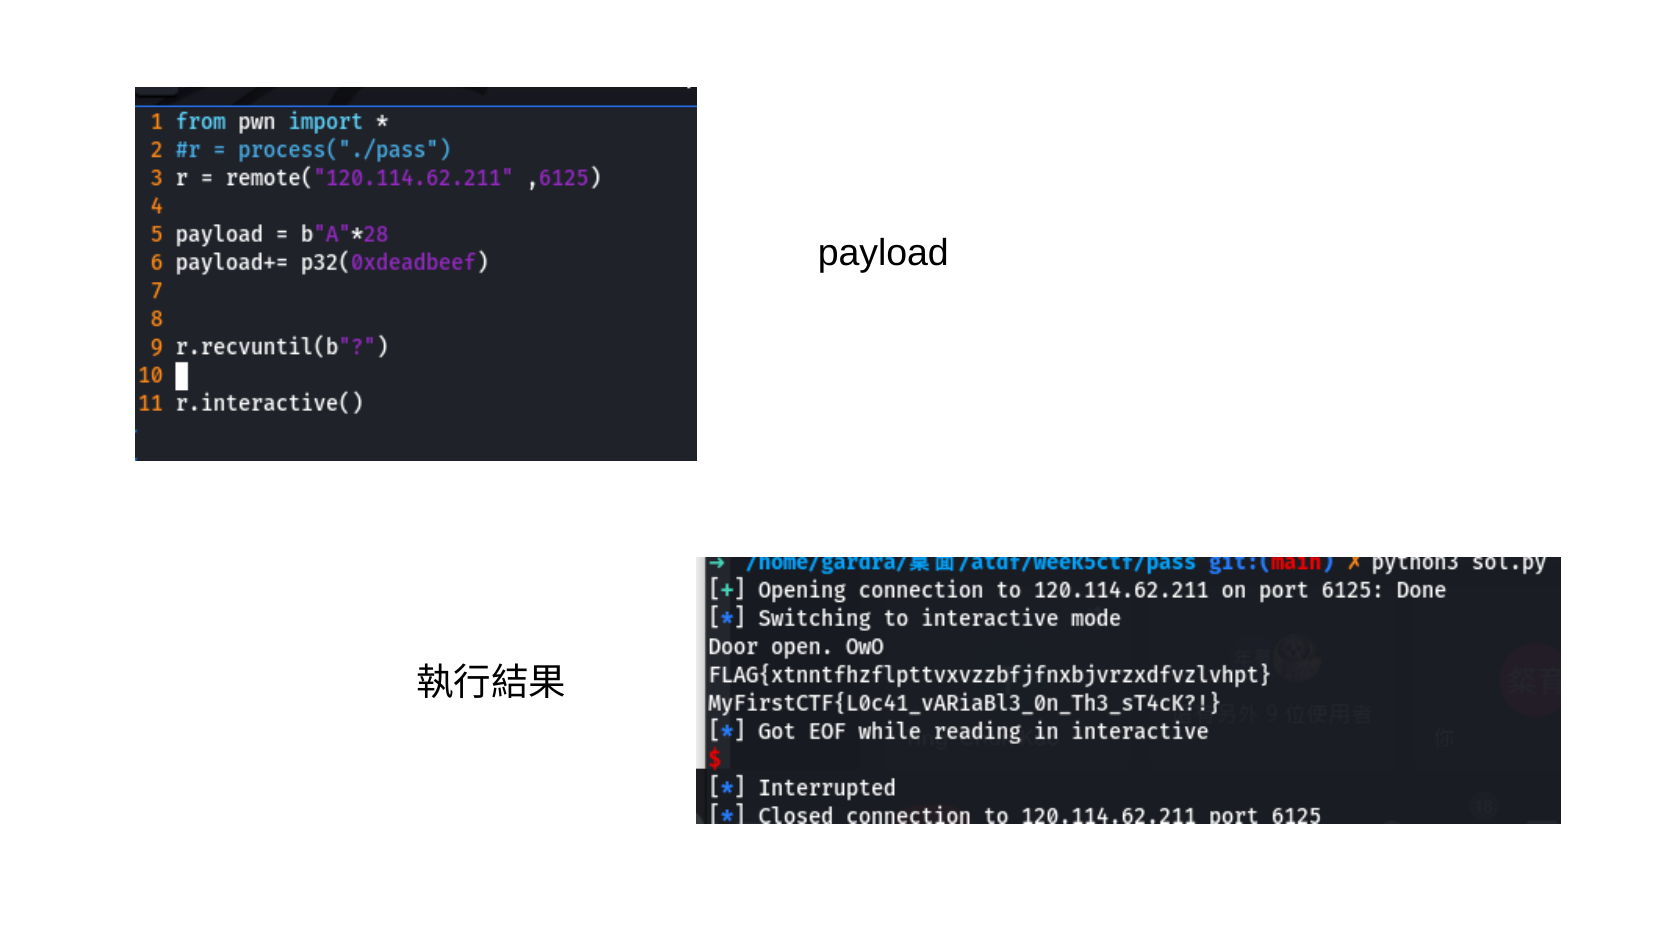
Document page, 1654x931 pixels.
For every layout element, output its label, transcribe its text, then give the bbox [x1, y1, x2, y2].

text_box payload [803, 224, 1205, 282]
text_box 執行結果 [401, 644, 626, 709]
picture [696, 557, 1561, 824]
picture [135, 87, 697, 461]
